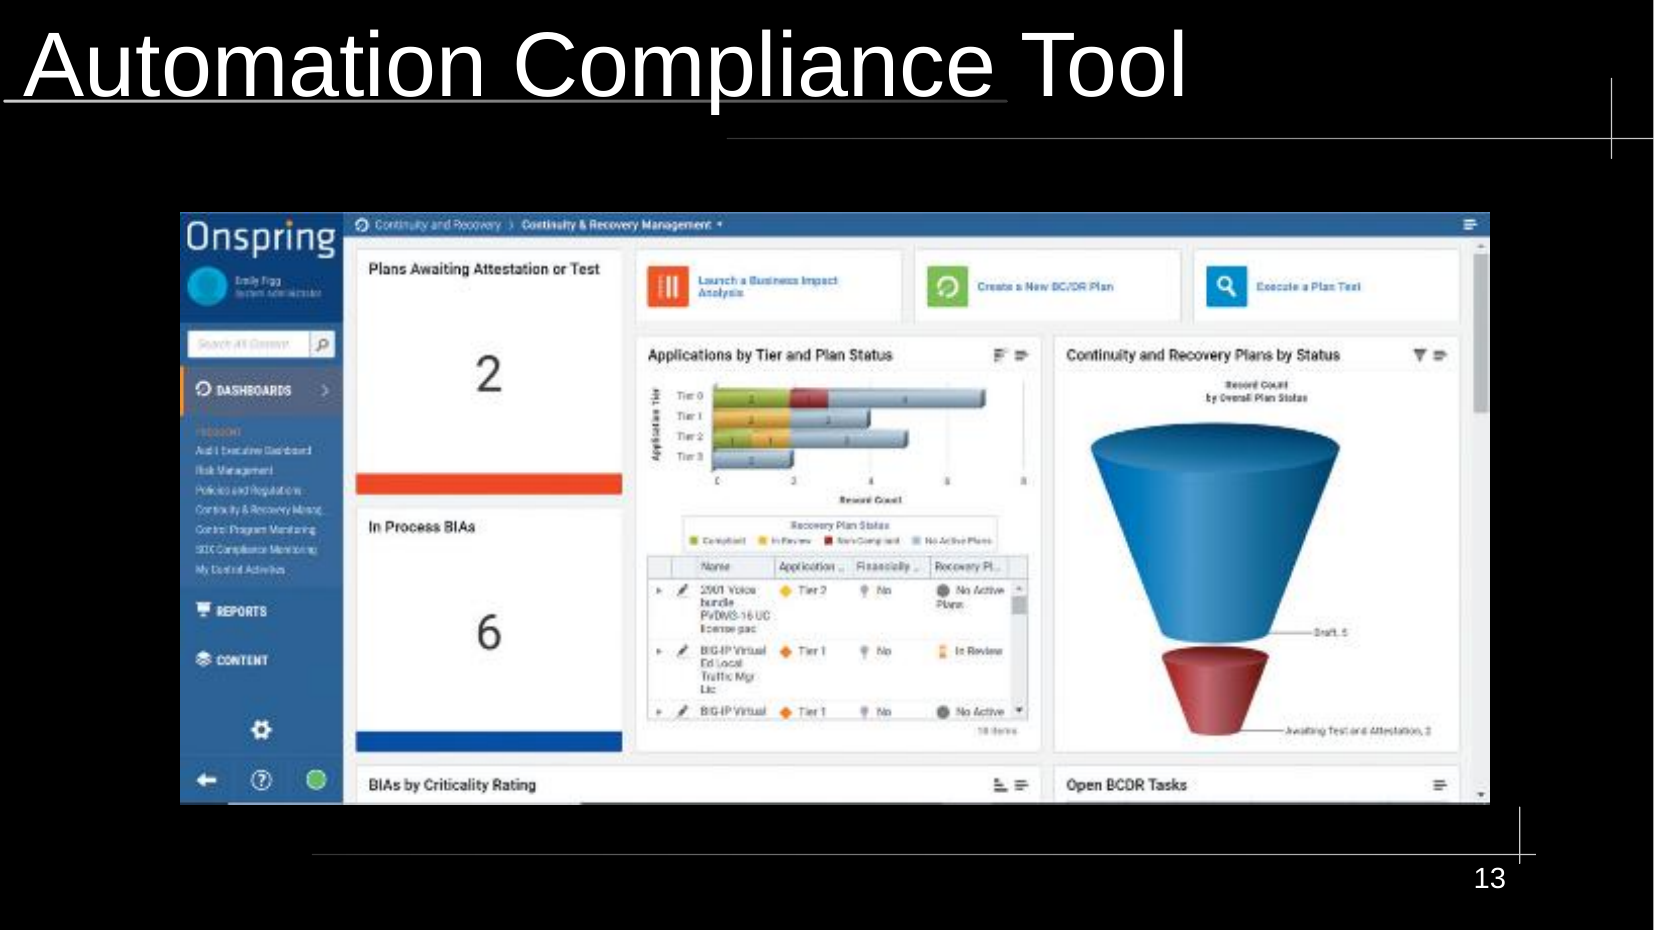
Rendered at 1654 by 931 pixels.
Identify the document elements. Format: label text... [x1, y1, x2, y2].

picture [180, 212, 1490, 805]
title Automation Compliance Tool [23, 11, 1589, 119]
